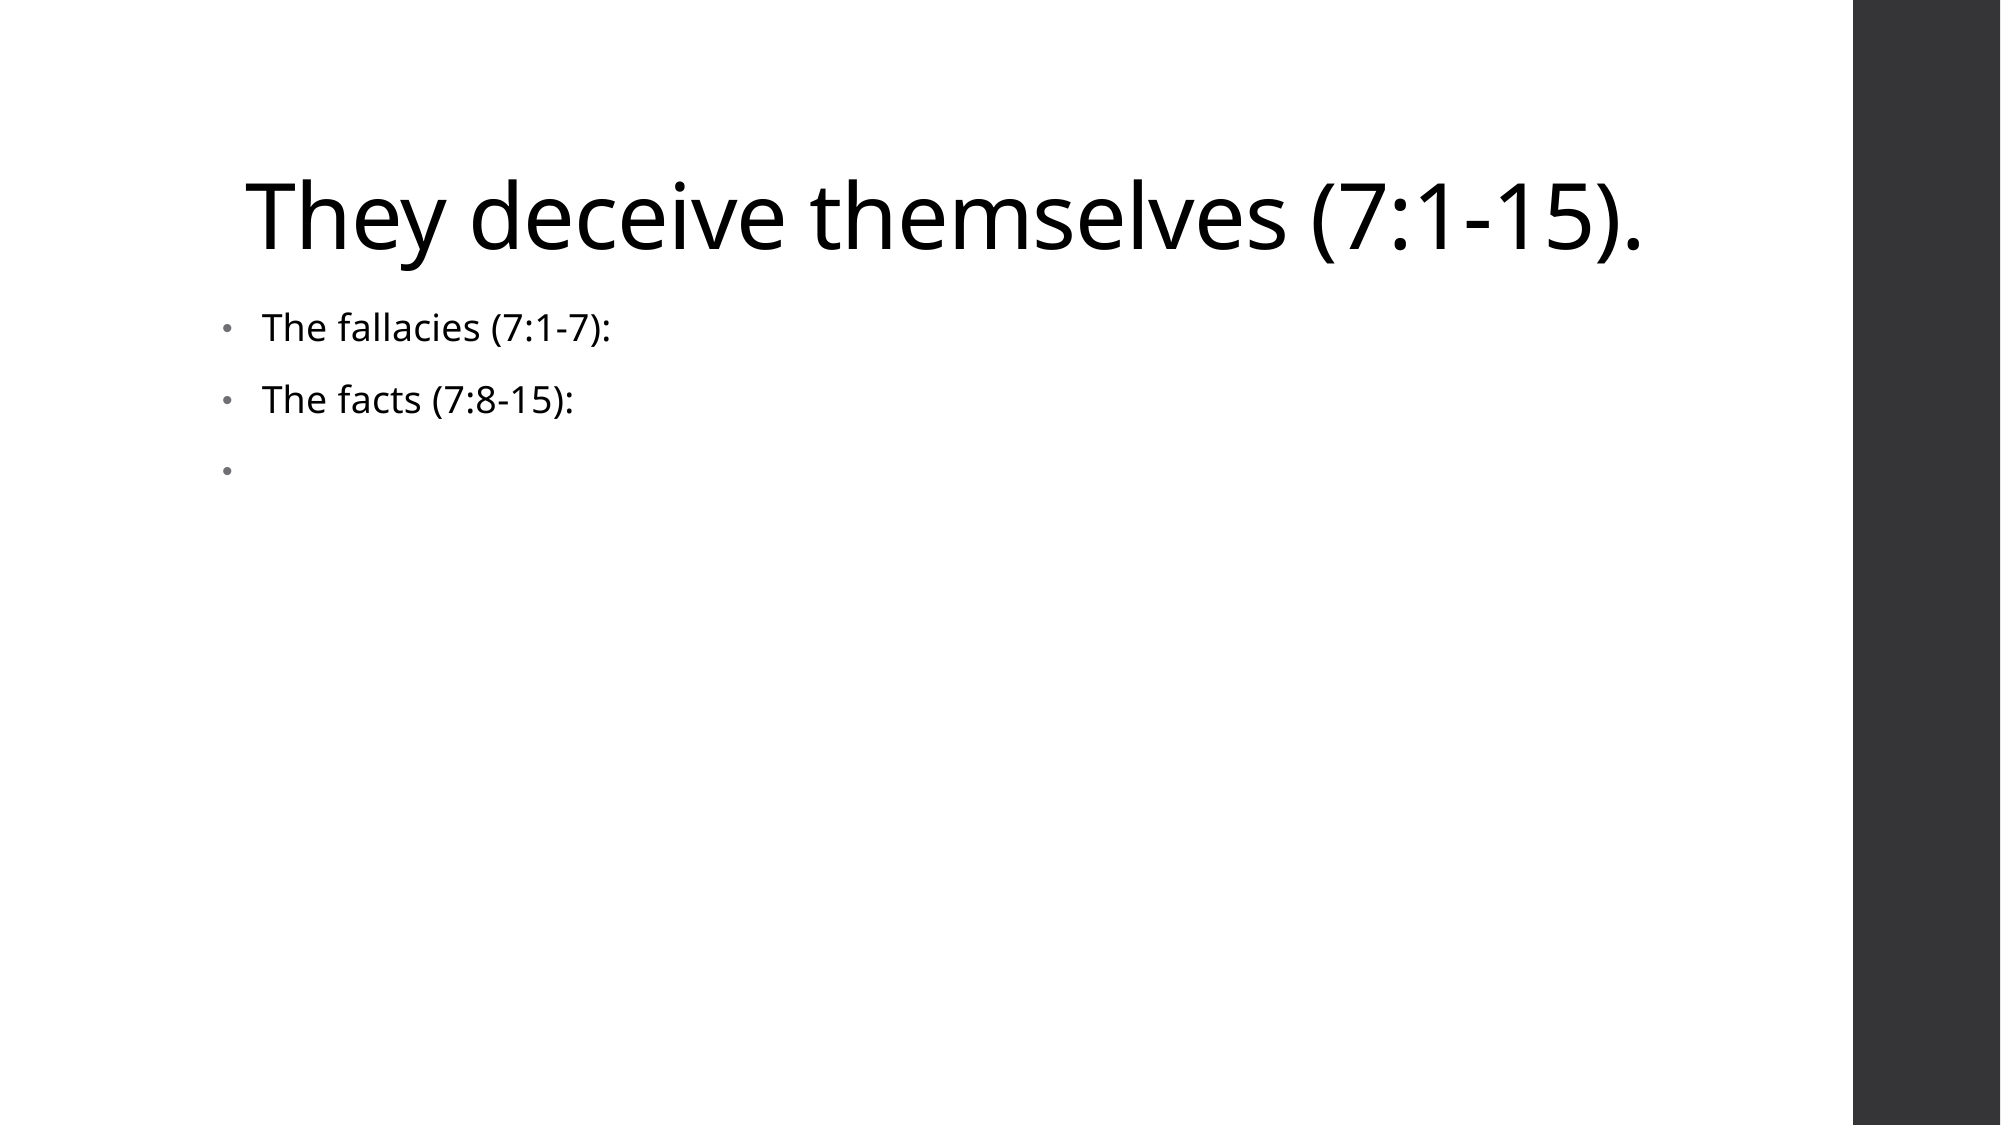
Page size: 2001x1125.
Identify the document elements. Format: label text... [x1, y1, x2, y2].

title They deceive themselves (7:1-15). [206, 60, 1797, 278]
list The fallacies (7:1-7): The facts (7:8-15): [206, 299, 1617, 1014]
